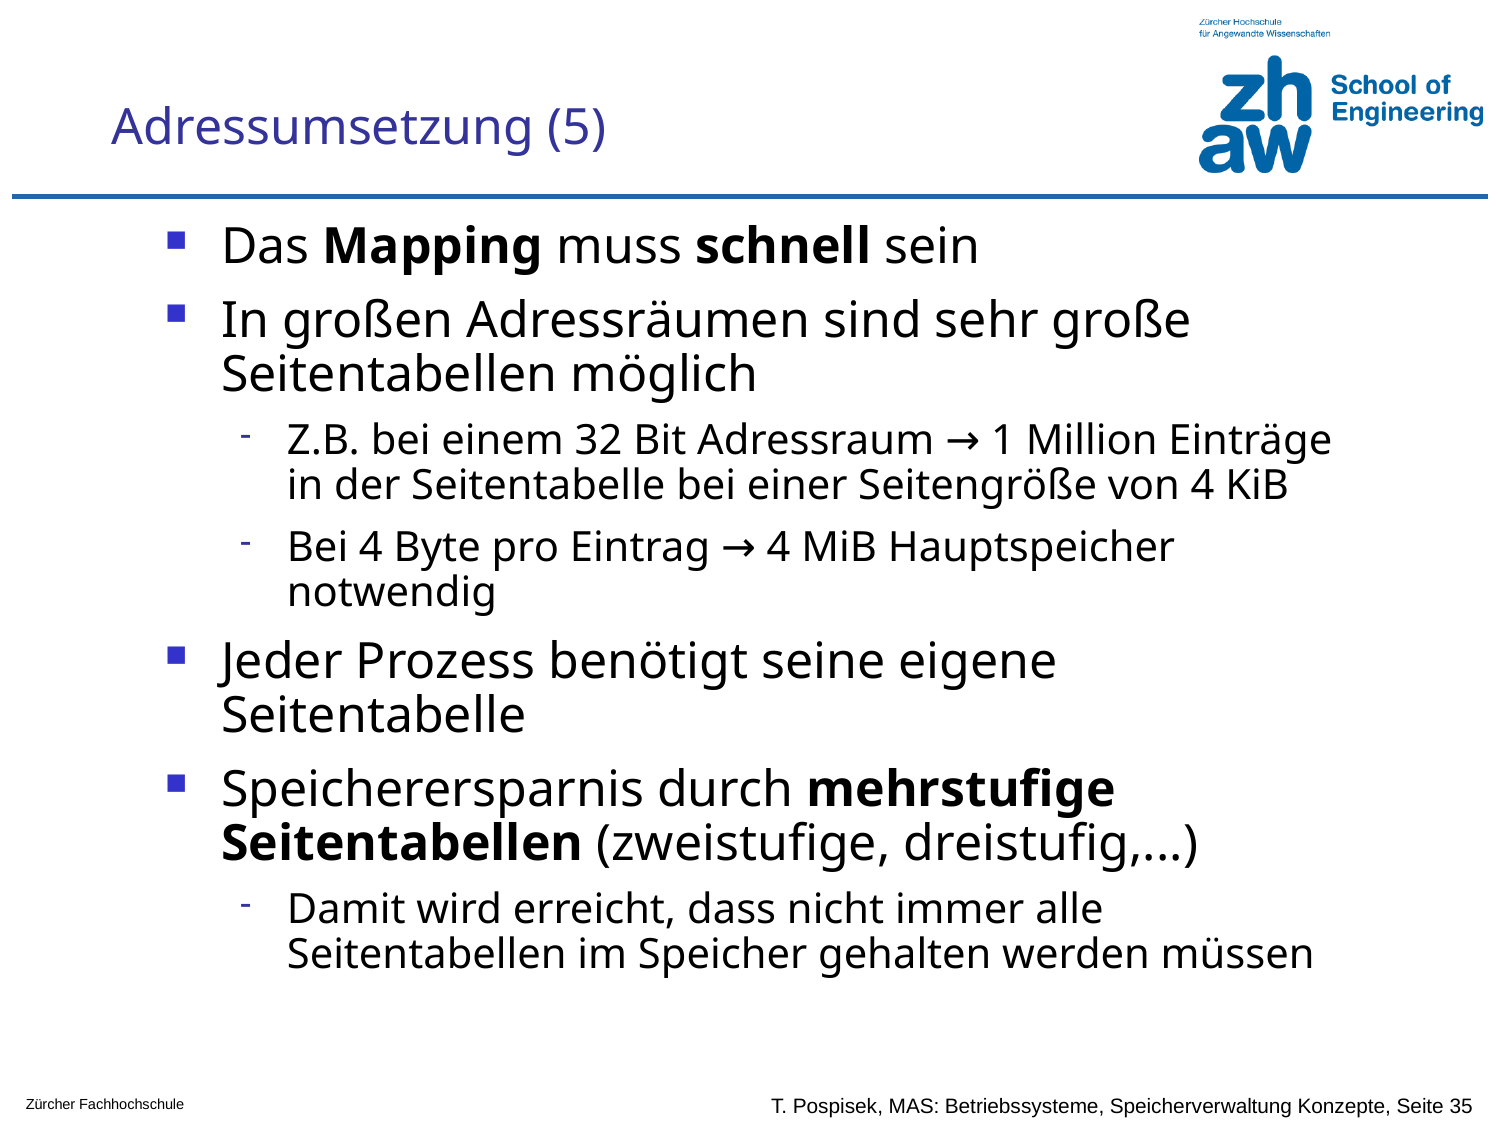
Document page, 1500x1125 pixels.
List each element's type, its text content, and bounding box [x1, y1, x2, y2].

list Das Mapping muss schnell sein In großen Adressräumen sind sehr große Seitentabellen möglich Z.B. bei einem 32 Bit Adressraum → 1 Million Einträge in der Seitentabelle bei einer Seitengröße von 4 KiB Bei 4 Byte pro Eintrag → 4 MiB Hauptspeicher notwendig Jeder Prozess benötigt seine eigene Seitentabelle Speicherersparnis durch mehrstufige Seitentabellen (zweistufige, dreistufig,...) Damit wird erreicht, dass nicht immer alle Seitentabellen im Speicher gehalten werden müssen [150, 212, 1375, 950]
picture [1199, 19, 1483, 173]
title Adressumsetzung (5) [96, 50, 1375, 163]
